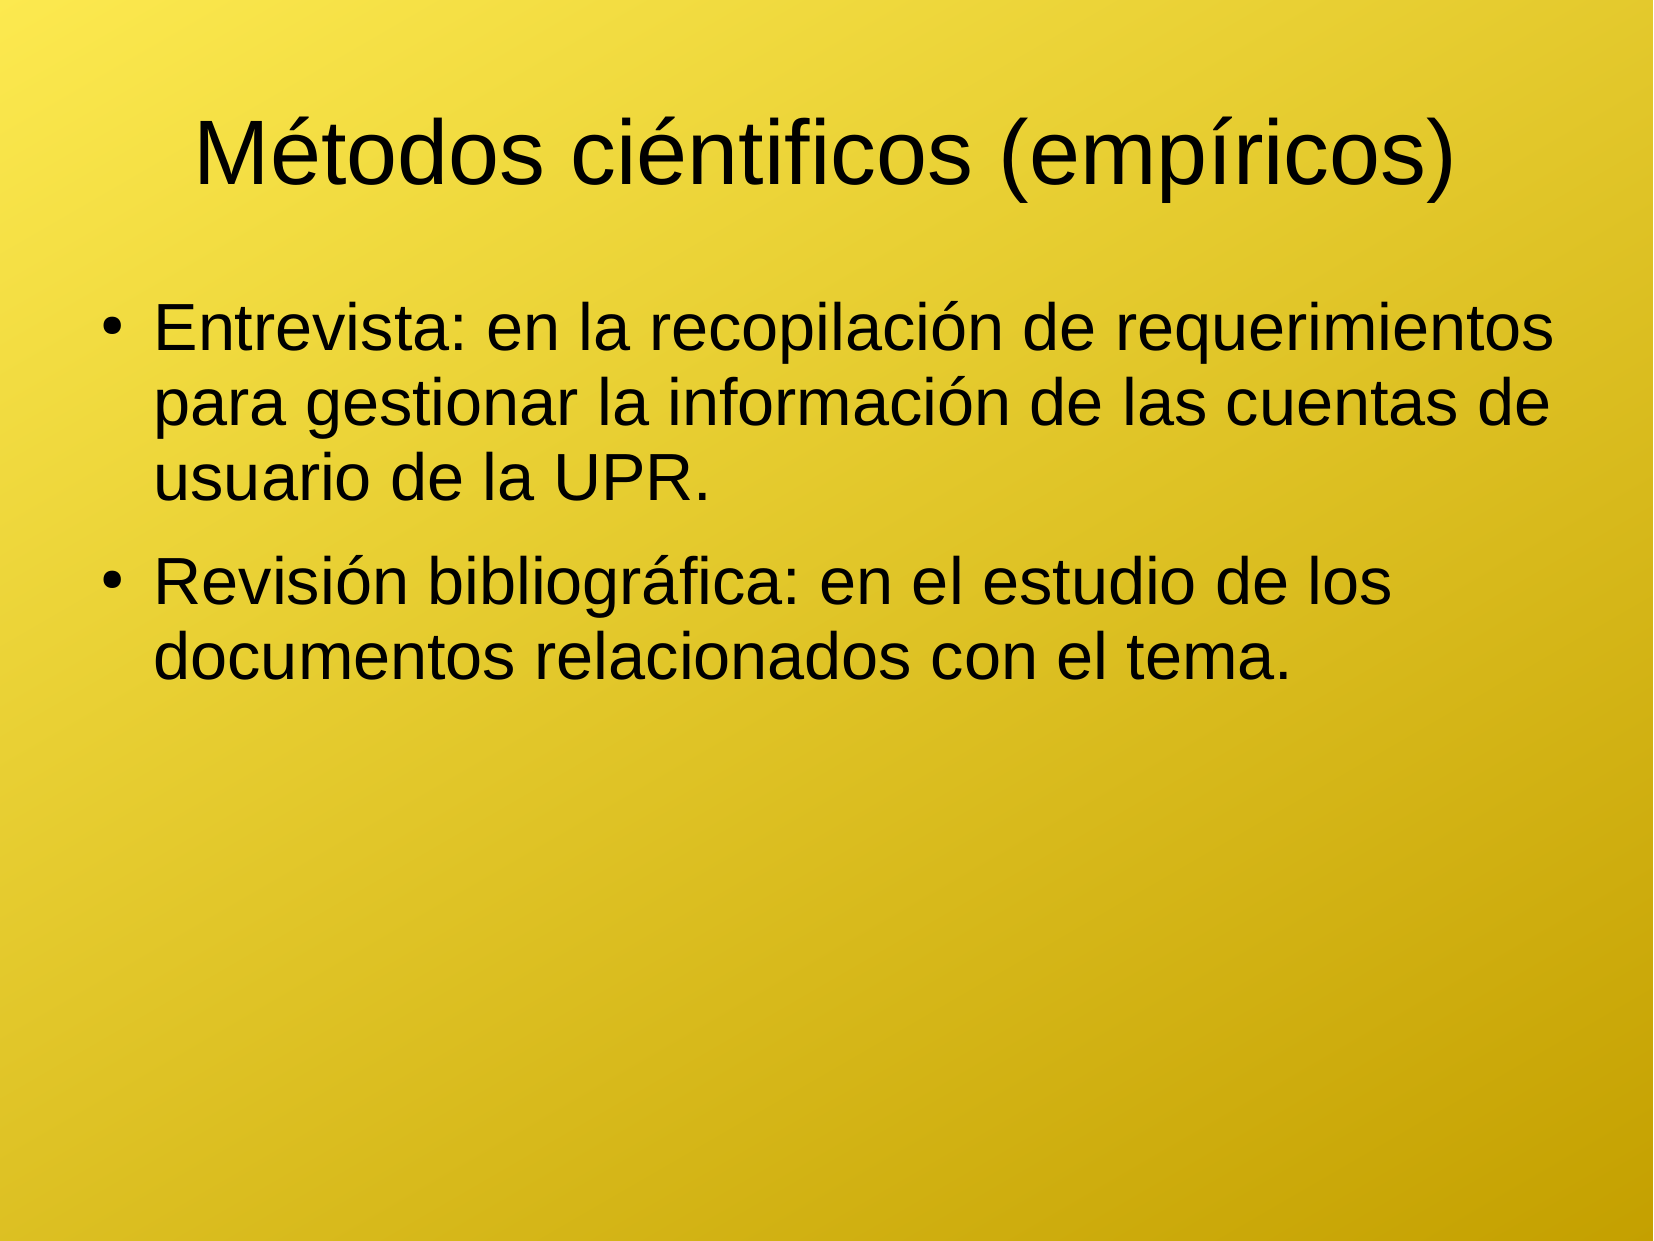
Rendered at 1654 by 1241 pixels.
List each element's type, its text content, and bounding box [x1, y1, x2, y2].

list Entrevista: en la recopilación de requerimientos para gestionar la información de las cuentas de usuario de la UPR. Revisión bibliográfica: en el estudio de los documentos relacionados con el tema. [82, 290, 1571, 1010]
title Métodos ciéntificos (empíricos) [82, 49, 1571, 257]
